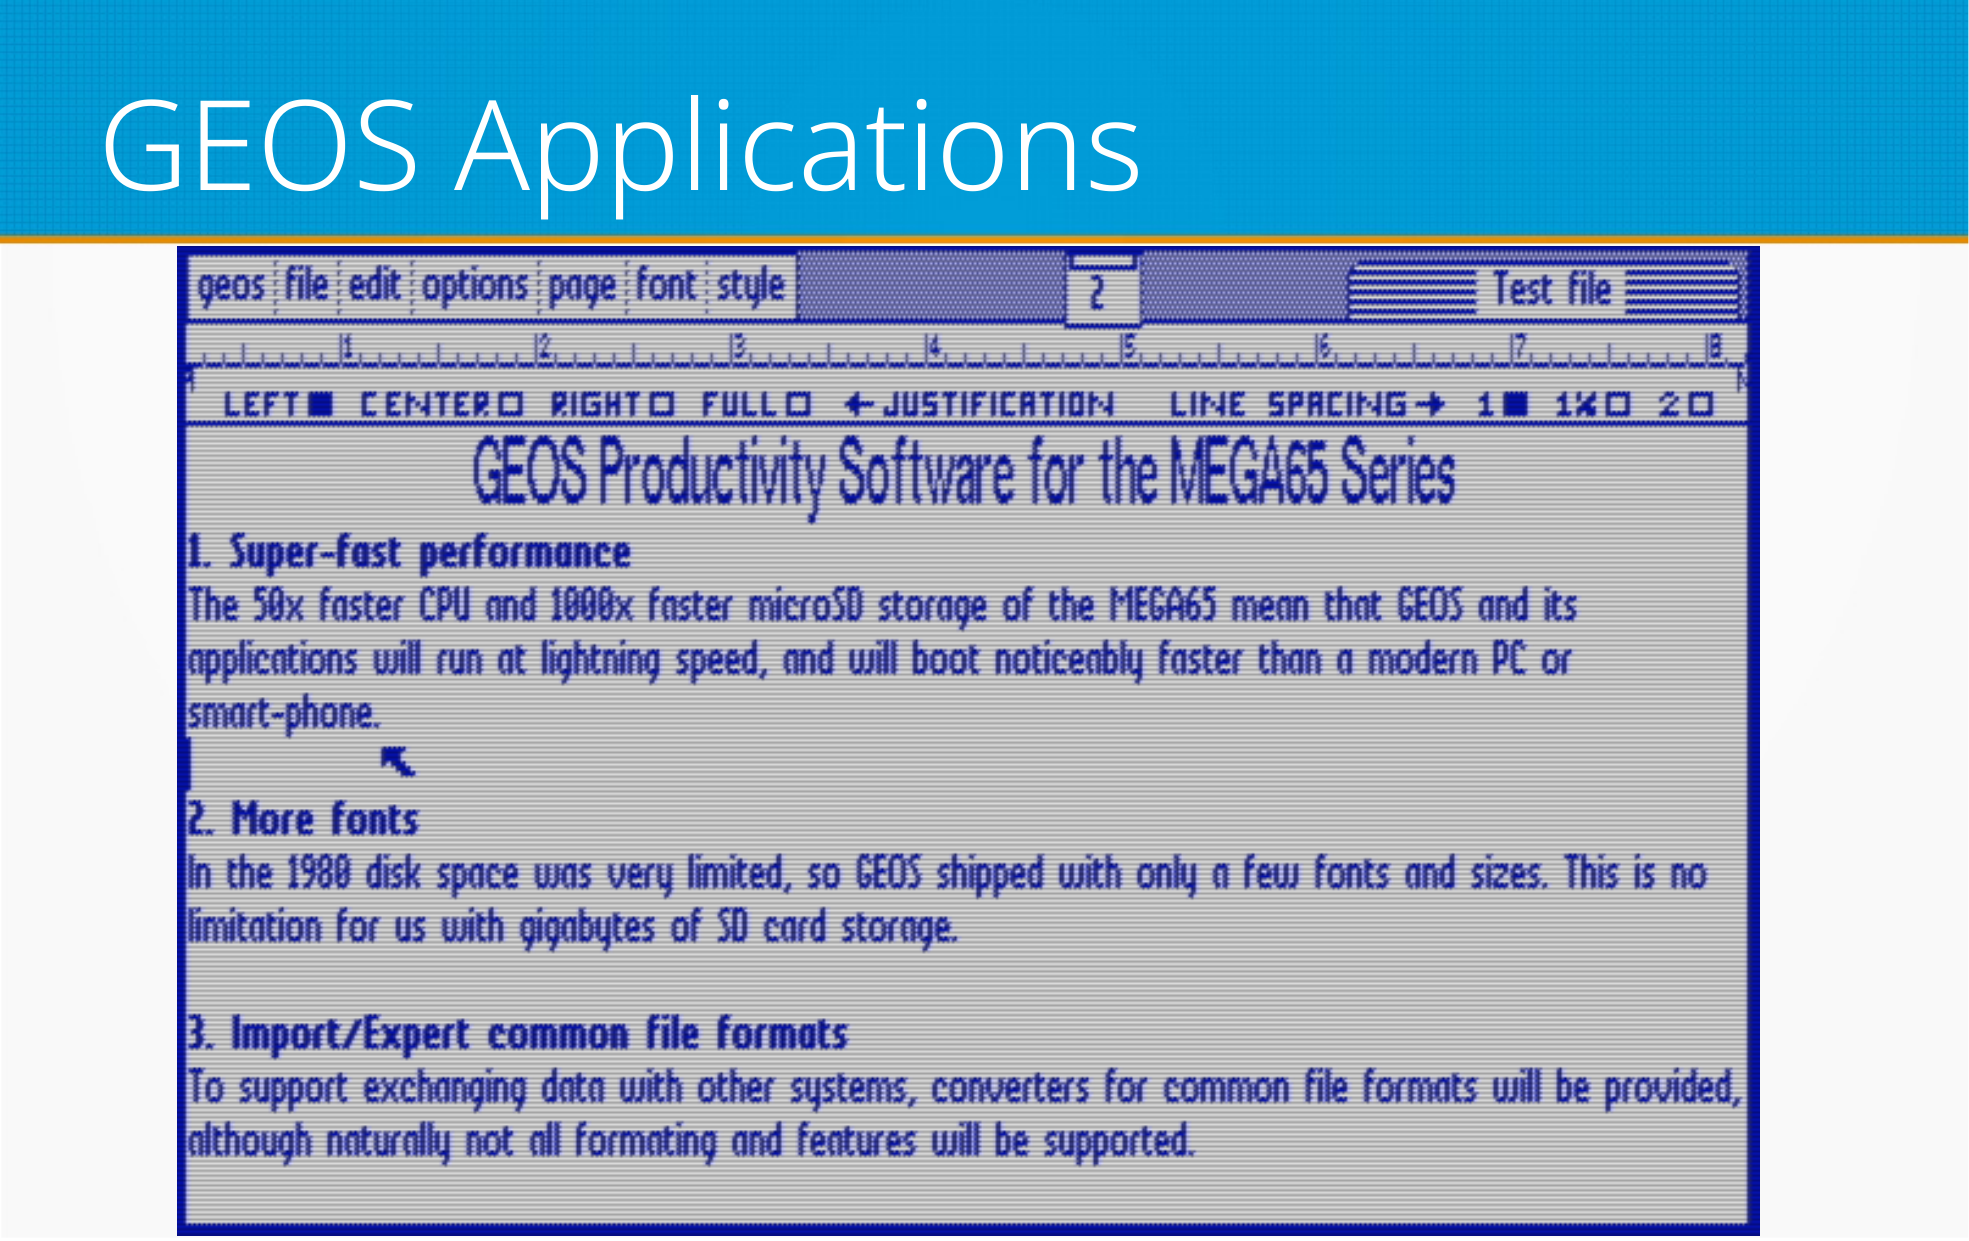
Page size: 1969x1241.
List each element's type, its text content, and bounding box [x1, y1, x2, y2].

title GEOS Applications [98, 19, 1870, 227]
picture [0, 233, 1969, 1241]
